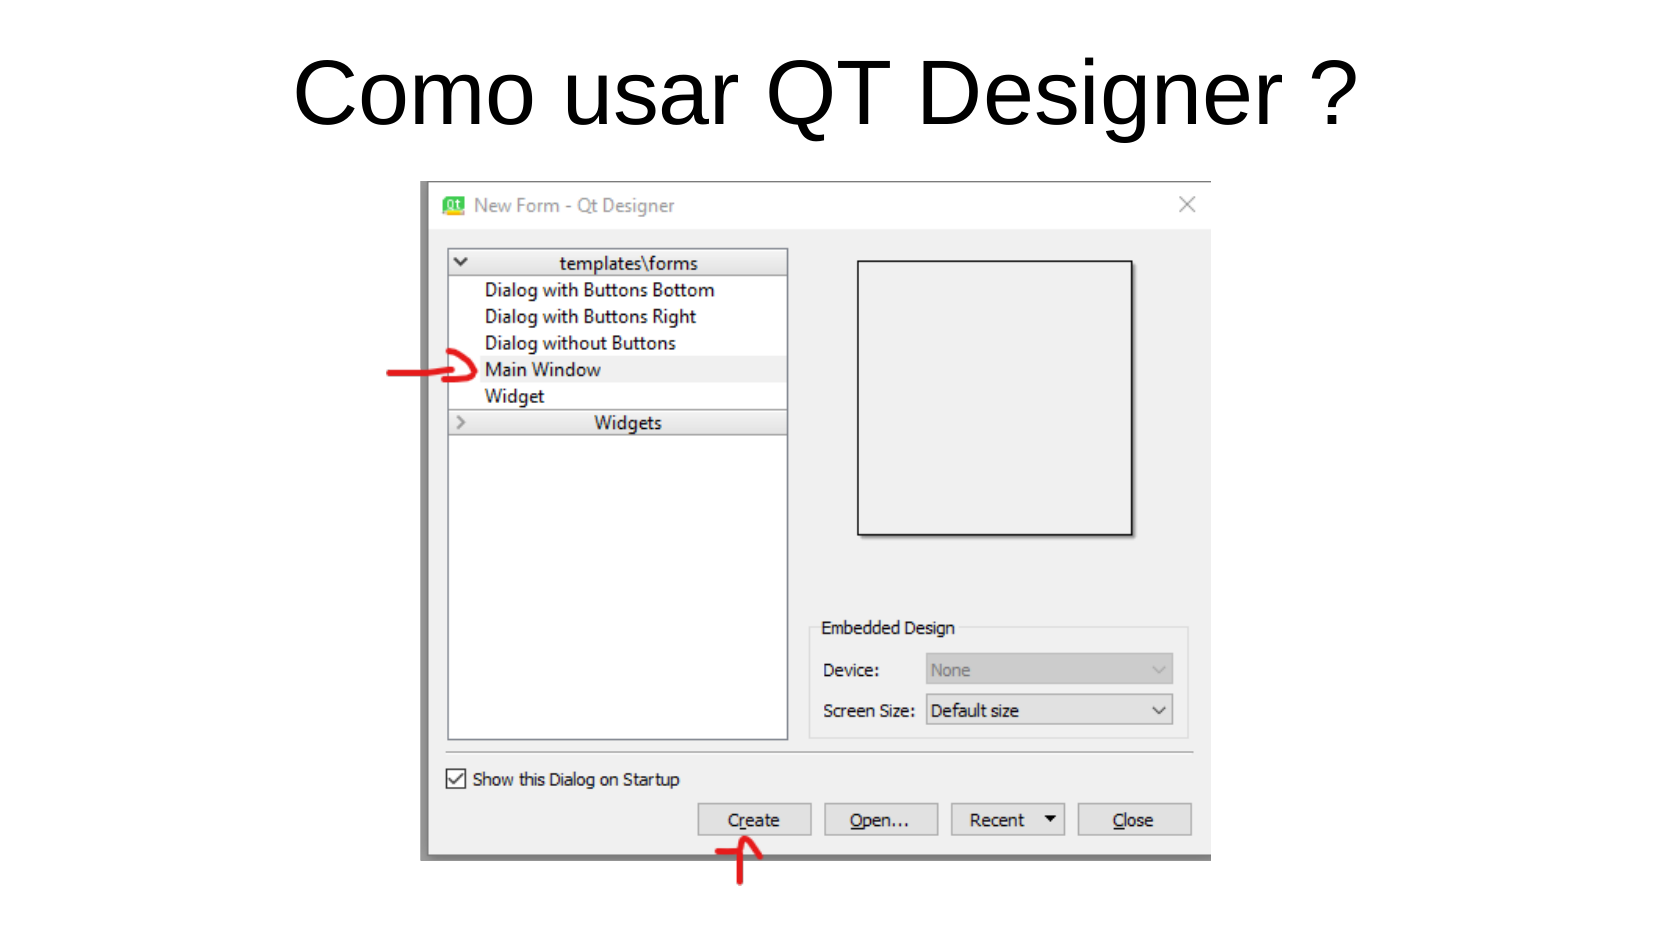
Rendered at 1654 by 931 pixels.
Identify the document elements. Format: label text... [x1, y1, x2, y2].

picture [385, 181, 1211, 886]
title Como usar QT Designer ? [82, 37, 1571, 148]
